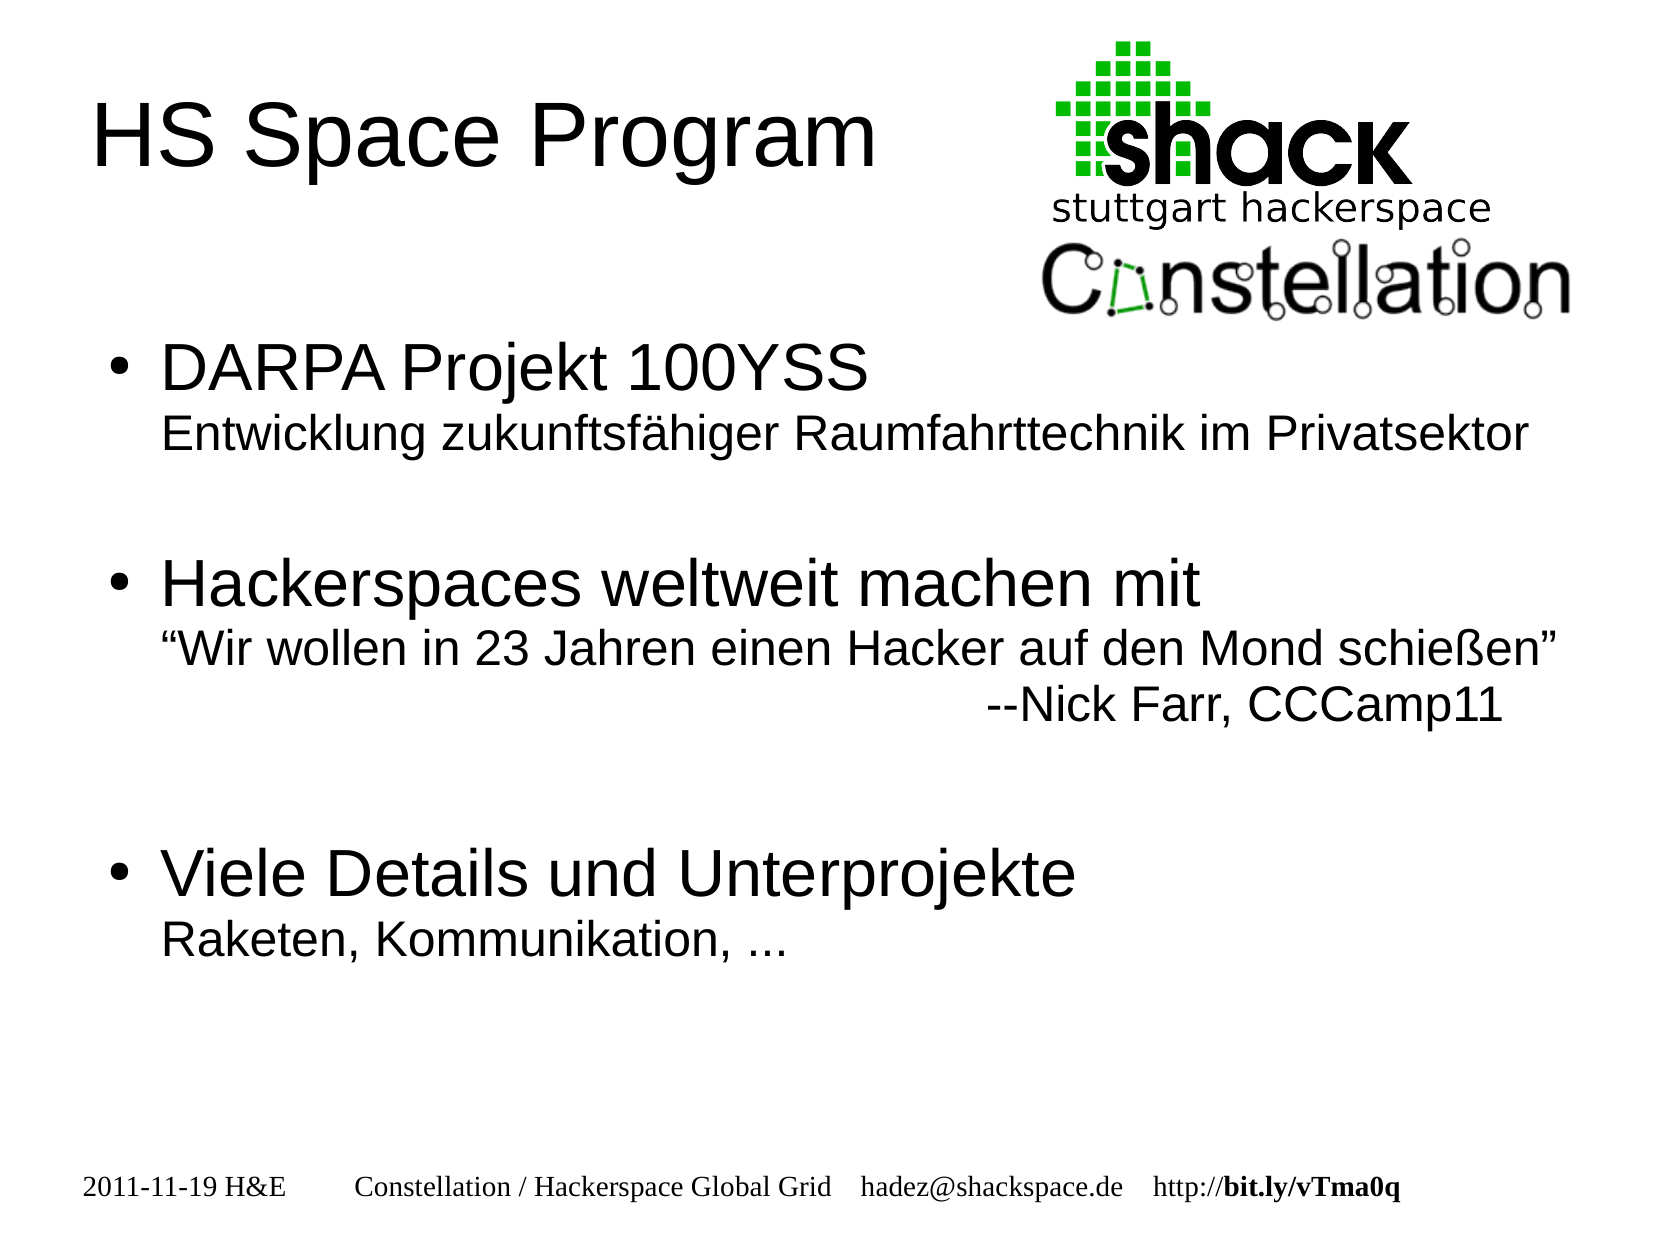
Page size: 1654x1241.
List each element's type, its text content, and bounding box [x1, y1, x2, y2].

picture [1028, 34, 1586, 325]
title HS Space Program [90, 30, 1029, 241]
list DARPA Projekt 100YSS Entwicklung zukunftsfähiger Raumfahrttechnik im Privatsektor Hackerspaces weltweit machen mit “Wir wollen in 23 Jahren einen Hacker auf den Mond schießen” --Nick Farr, CCCamp11 Viele Details und Unterprojekte Raketen, Kommunikation, ... [90, 330, 1571, 1141]
